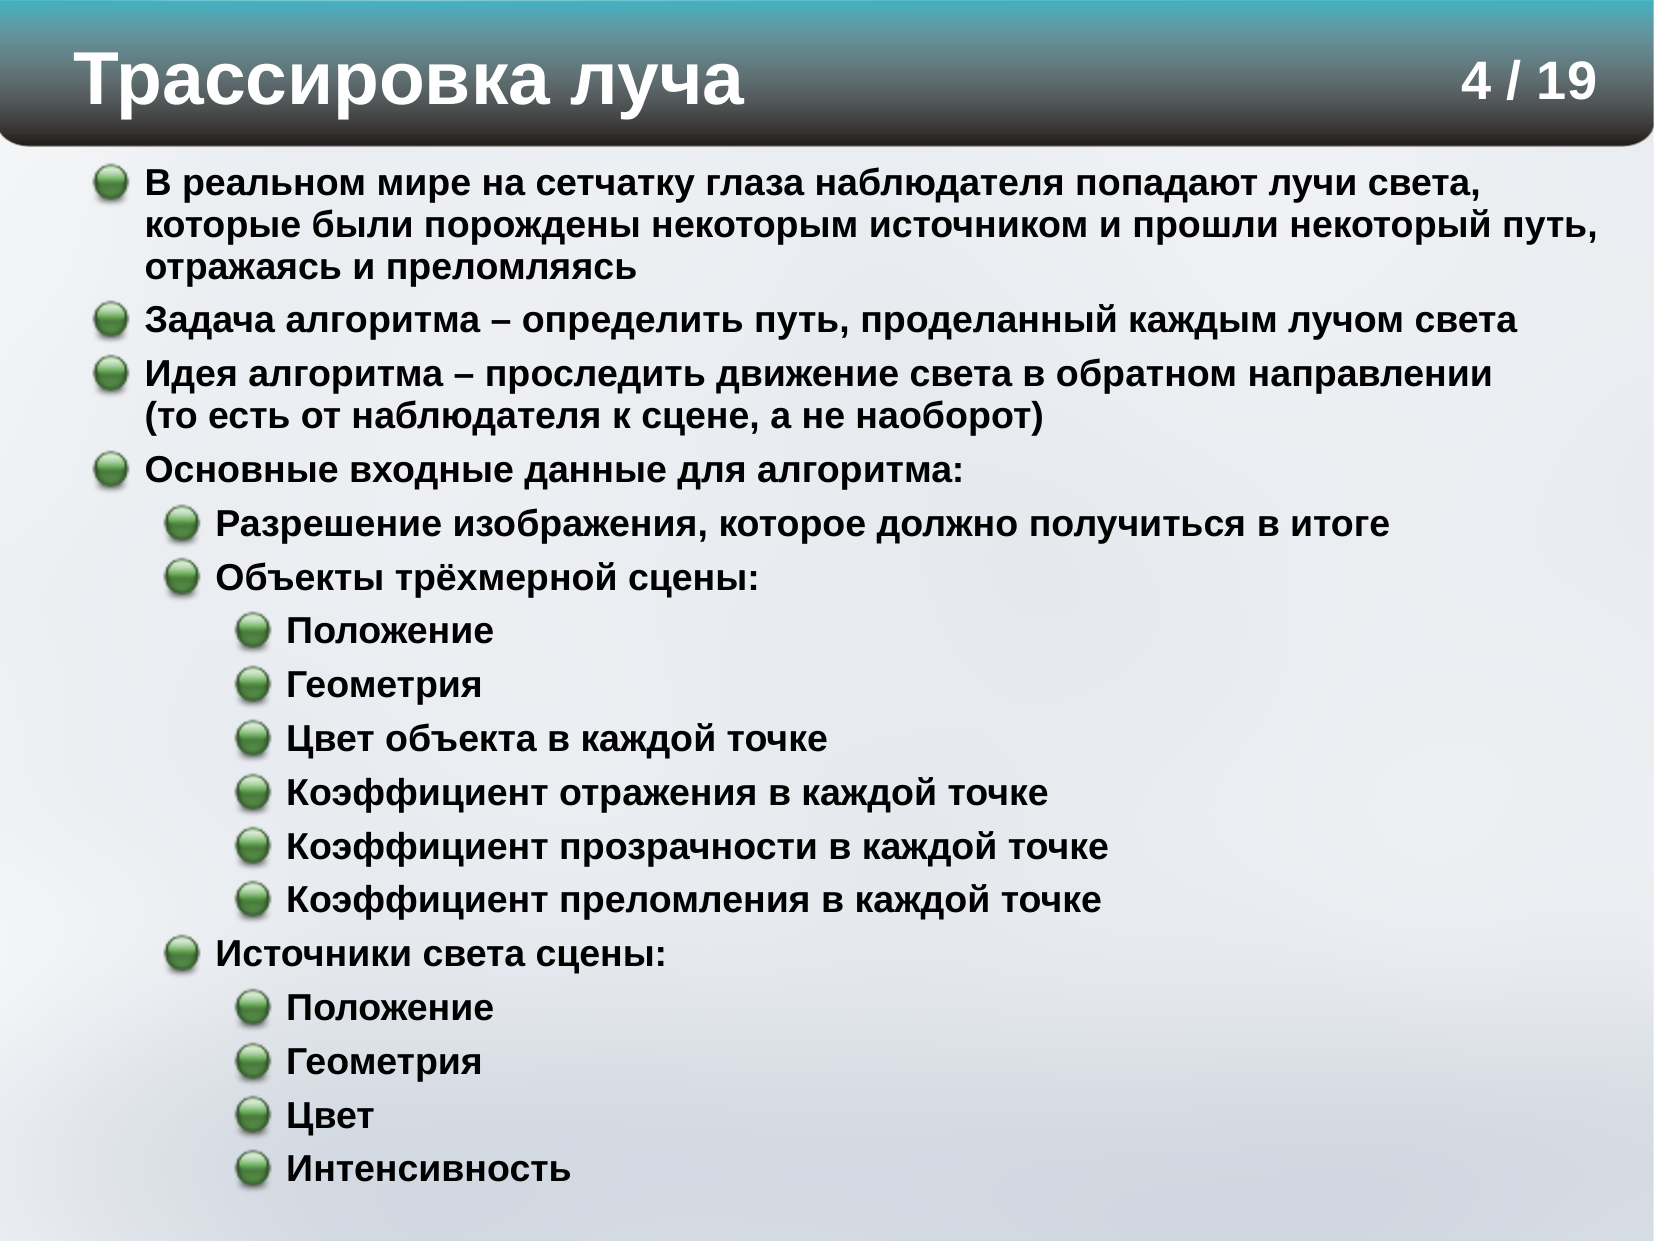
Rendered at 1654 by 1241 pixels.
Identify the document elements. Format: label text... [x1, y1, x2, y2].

picture [0, 0, 1654, 1241]
text_box Трассировка луча [59, 29, 1300, 129]
text_box В реальном мире на сетчатку глаза наблюдателя попадают лучи света, которые были порождены некоторым источником и прошли некоторый путь, отражаясь и преломляясь Задача алгоритма – определить путь, проделанный каждым лучом света Идея алгоритма – проследить движение света в обратном направлении (то есть от наблюдателя к сцене, а не наоборот) Основные входные данные для алгоритма: Разрешение изображения, которое должно получиться в итоге Объекты трёхмерной сцены: Положение Геометрия Цвет объекта в каждой точке Коэффициент отражения в каждой точке Коэффициент прозрачности в каждой точке Коэффициент преломления в каждой точке Источники света сцены: Положение Геометрия Цвет Интенсивность [70, 153, 1625, 1198]
text_box <номер> / 19 [1446, 42, 1654, 179]
